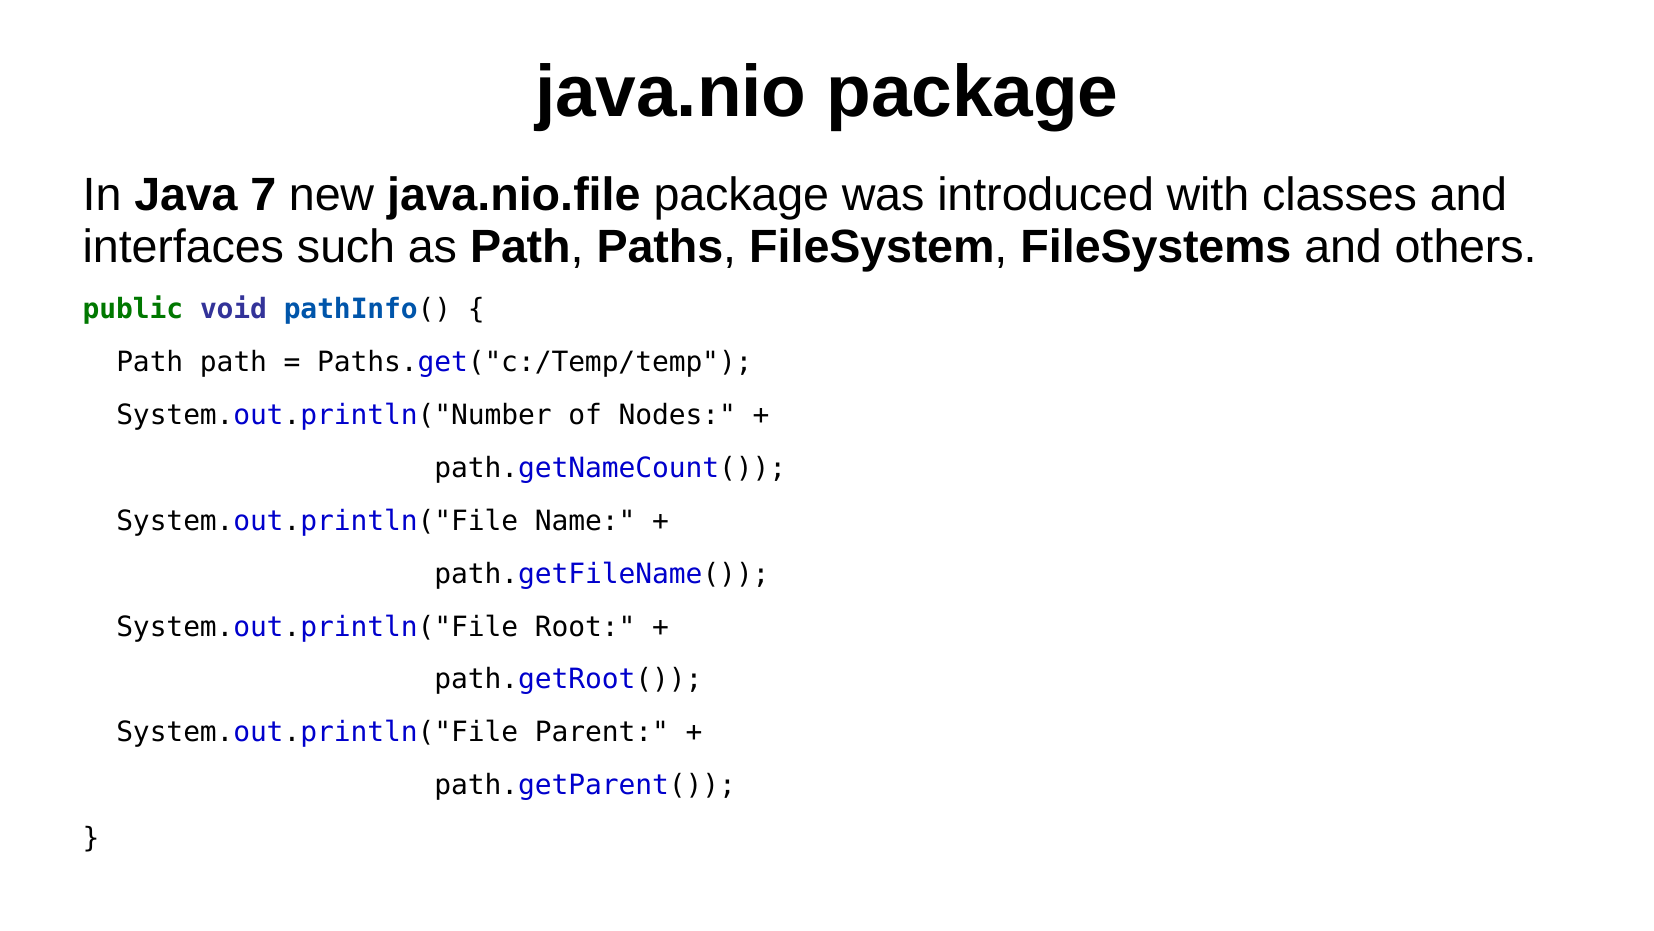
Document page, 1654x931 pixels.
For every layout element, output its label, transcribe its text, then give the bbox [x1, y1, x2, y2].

title java.nio package [82, 37, 1571, 147]
list In Java 7 new java.nio.file package was introduced with classes and interfaces such as Path, Paths, FileSystem, FileSystems and others. public void pathInfo() { Path path = Paths.get("c:/Temp/temp"); System.out.println("Number of Nodes:" + path.getNameCount()); System.out.println("File Name:" + path.getFileName()); System.out.println("File Root:" + path.getRoot()); System.out.println("File Parent:" + path.getParent()); } [82, 168, 1538, 889]
